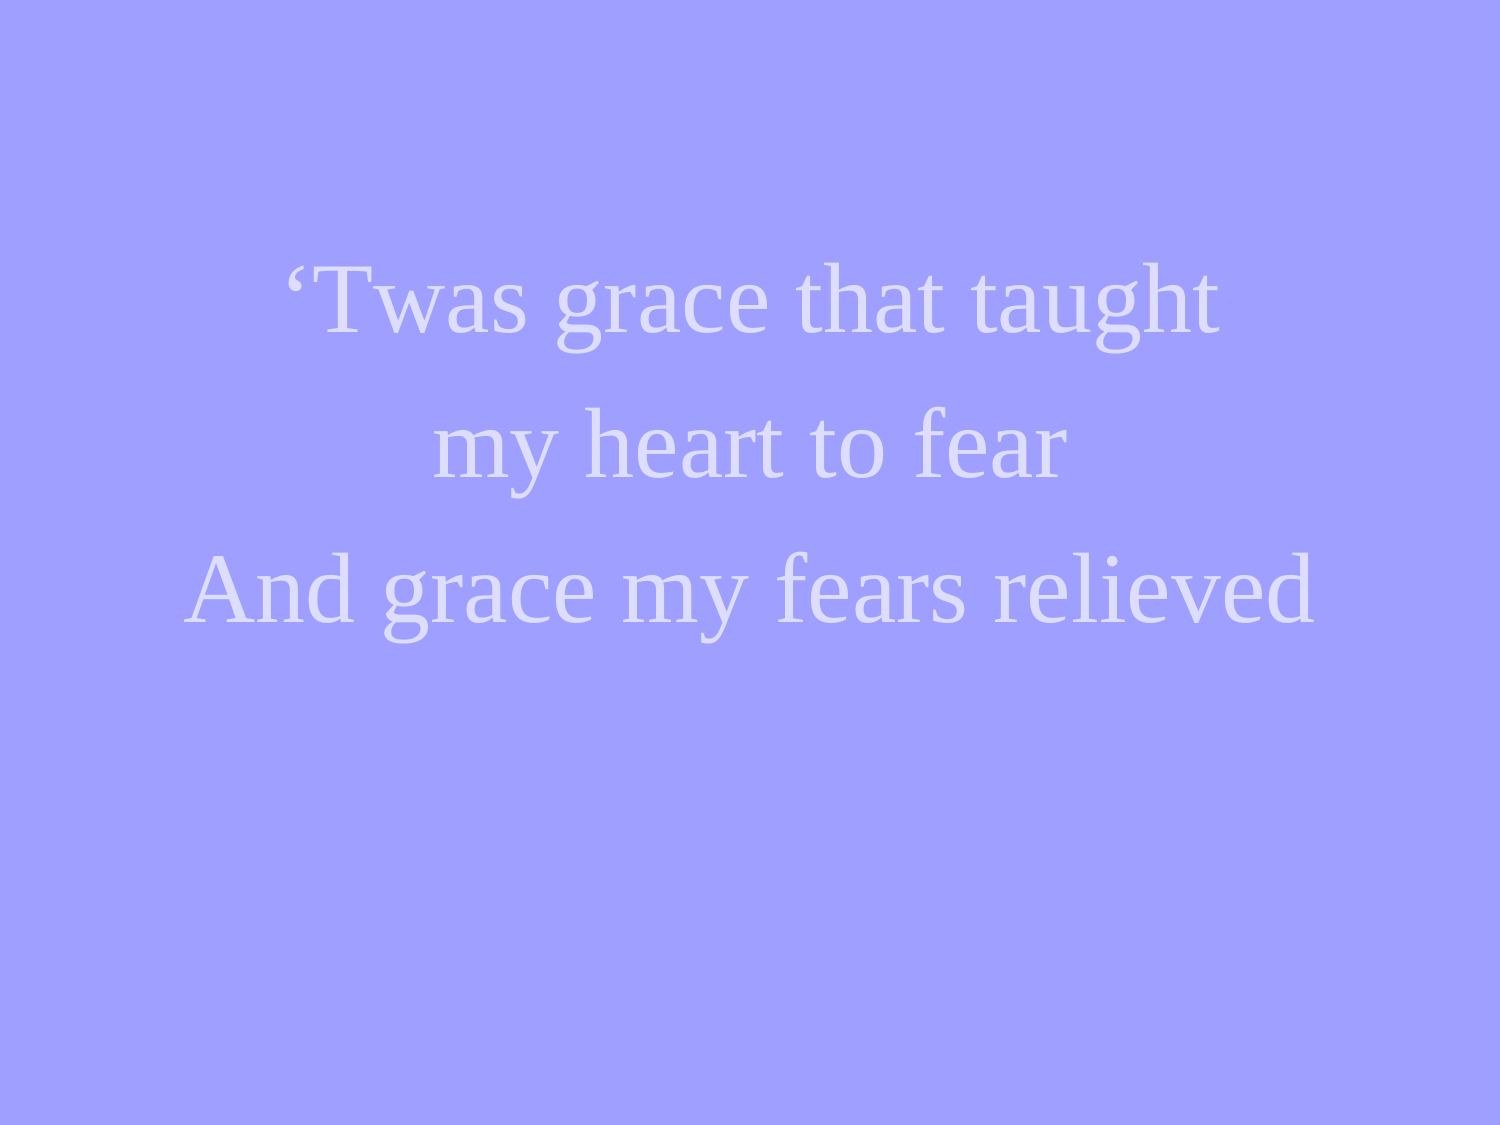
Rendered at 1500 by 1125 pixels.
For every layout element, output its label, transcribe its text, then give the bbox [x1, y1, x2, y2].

list ‘Twas grace that taught my heart to fear And grace my fears relieved [112, 224, 1388, 1000]
